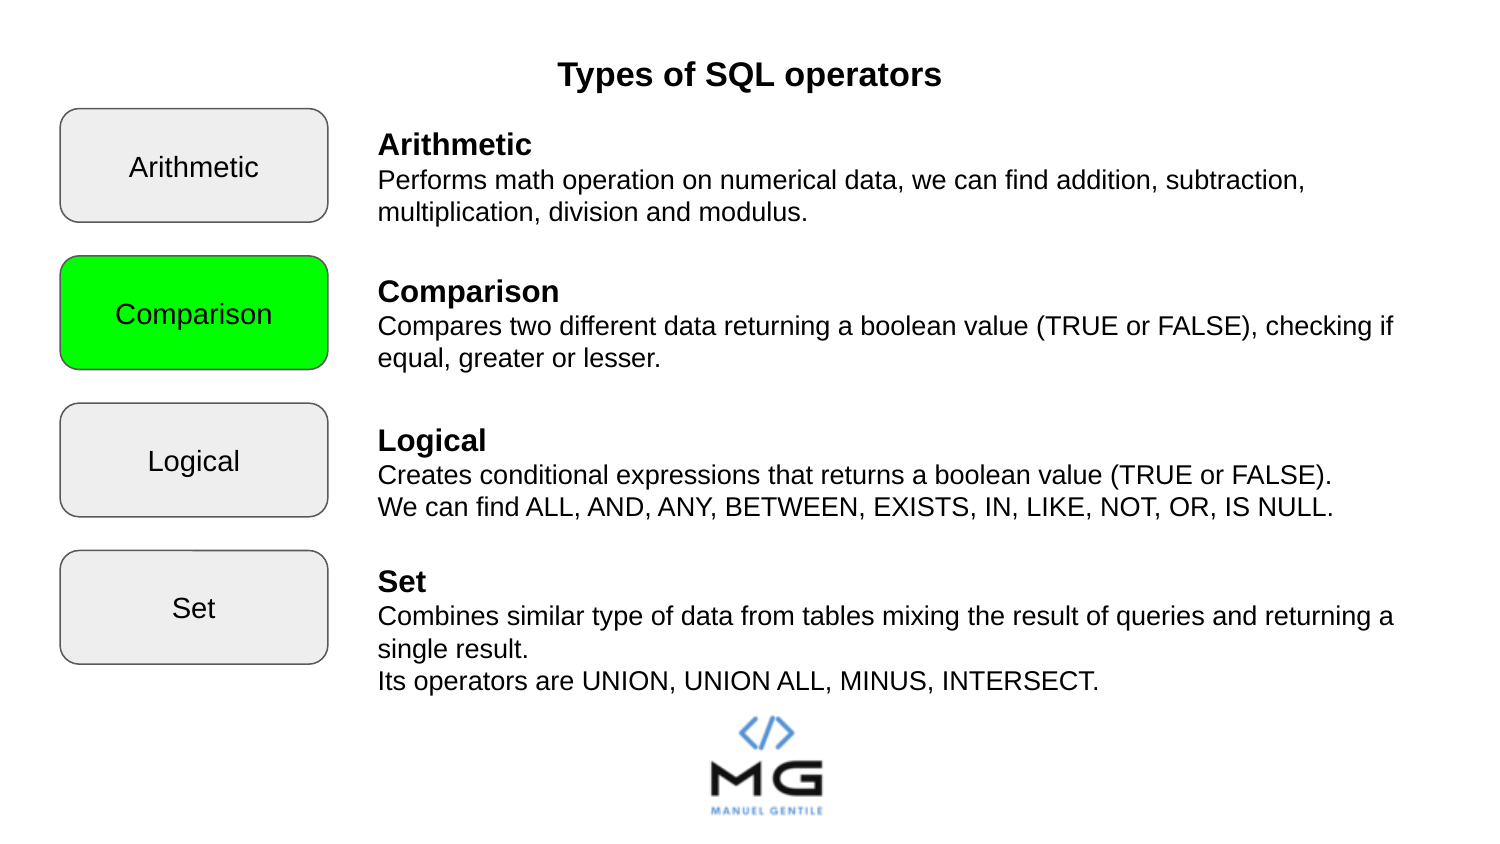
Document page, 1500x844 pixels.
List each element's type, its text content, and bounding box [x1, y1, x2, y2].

text_box Logical Creates conditional expressions that returns a boolean value (TRUE or FALSE). We can find ALL, AND, ANY, BETWEEN, EXISTS, IN, LIKE, NOT, OR, IS NULL. [362, 404, 1449, 519]
text_box Comparison Compares two different data returning a boolean value (TRUE or FALSE), checking if equal, greater or lesser. [362, 255, 1449, 370]
text_box Arithmetic [60, 108, 328, 223]
title Types of SQL operators [51, 37, 1449, 109]
text_box Arithmetic Performs math operation on numerical data, we can find addition, subtraction, multiplication, division and modulus. [362, 109, 1449, 224]
text_box Comparison [60, 255, 328, 370]
picture [688, 687, 846, 844]
text_box Set [60, 550, 328, 665]
text_box Logical [60, 403, 328, 517]
text_box Set Combines similar type of data from tables mixing the result of queries and returning a single result. Its operators are UNION, UNION ALL, MINUS, INTERSECT. [362, 546, 1449, 660]
